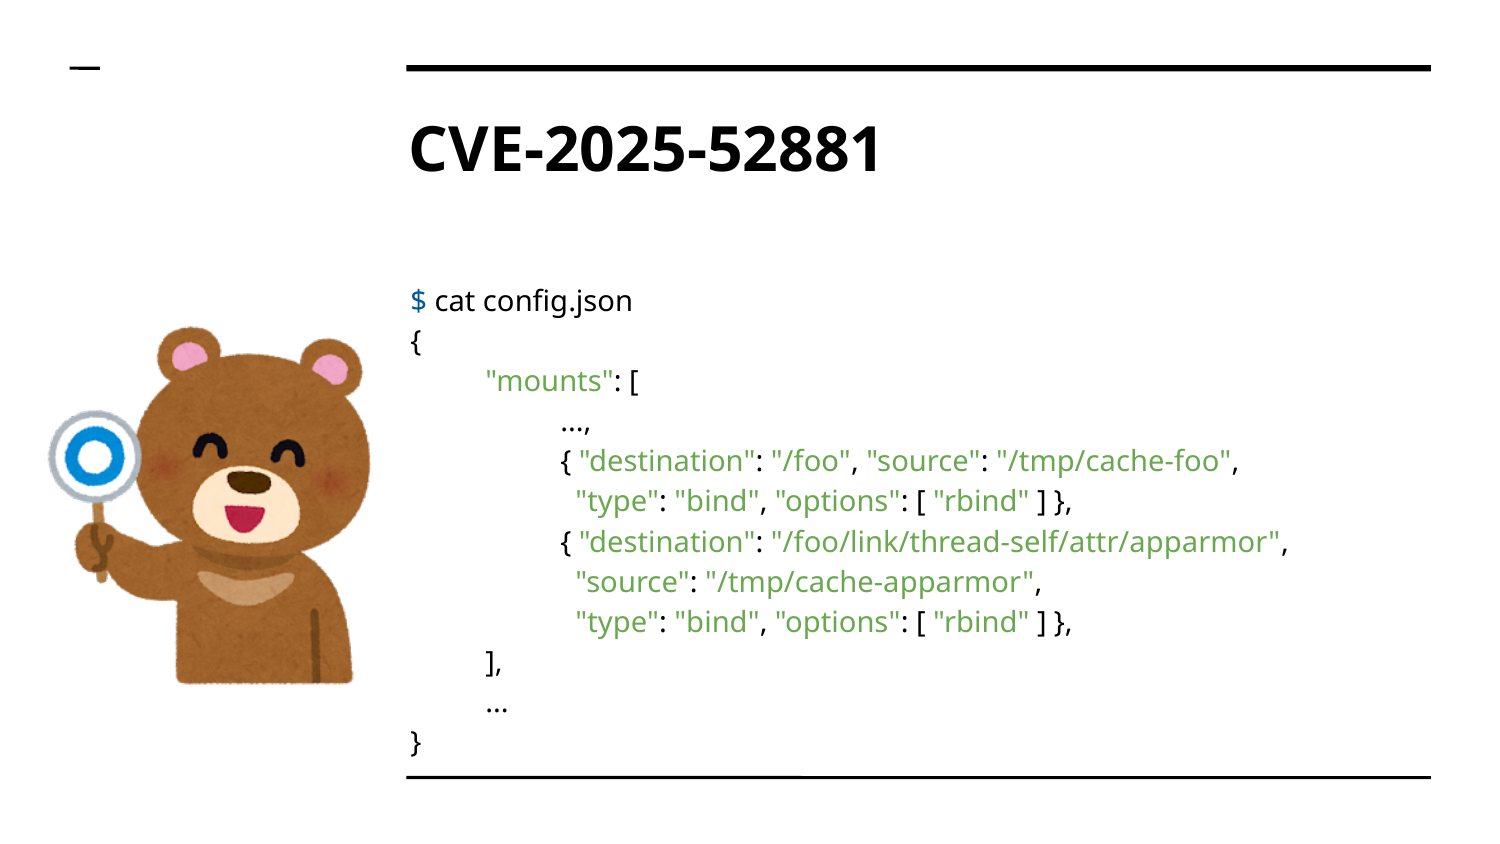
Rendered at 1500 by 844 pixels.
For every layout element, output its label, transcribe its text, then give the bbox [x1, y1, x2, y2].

list $ cat config.json { "mounts": [ ..., { "destination": "/foo", "source": "/tmp/cache-foo", "type": "bind", "options": [ "rbind" ] }, { "destination": "/foo/link/thread-self/attr/apparmor", "source": "/tmp/cache-apparmor", "type": "bind", "options": [ "rbind" ] }, ], ... } [395, 261, 1433, 755]
picture [38, 318, 385, 698]
title CVE-2025-52881 [393, 94, 1431, 199]
